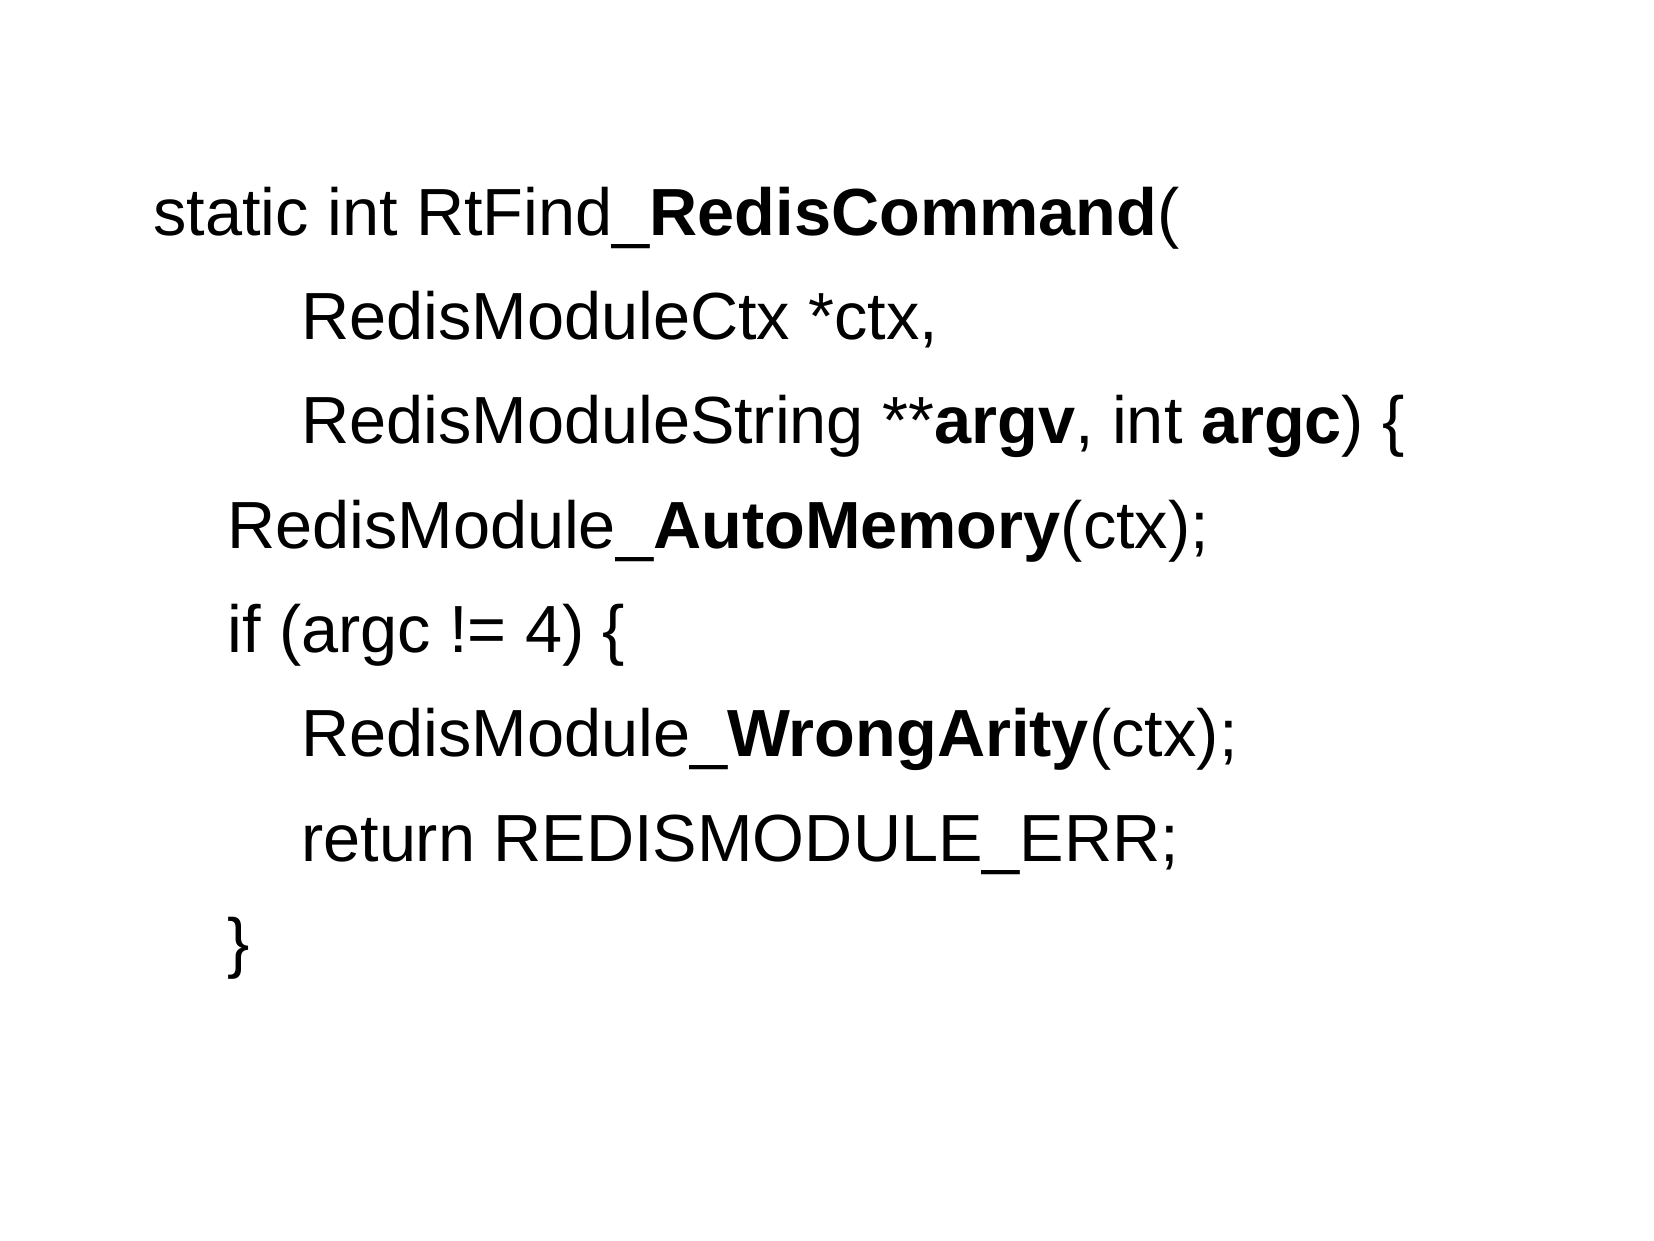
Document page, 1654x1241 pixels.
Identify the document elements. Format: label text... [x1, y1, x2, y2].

list static int RtFind_RedisCommand( RedisModuleCtx *ctx, RedisModuleString **argv, int argc) { RedisModule_AutoMemory(ctx); if (argc != 4) { RedisModule_WrongArity(ctx); return REDISMODULE_ERR; } [82, 70, 1571, 1109]
